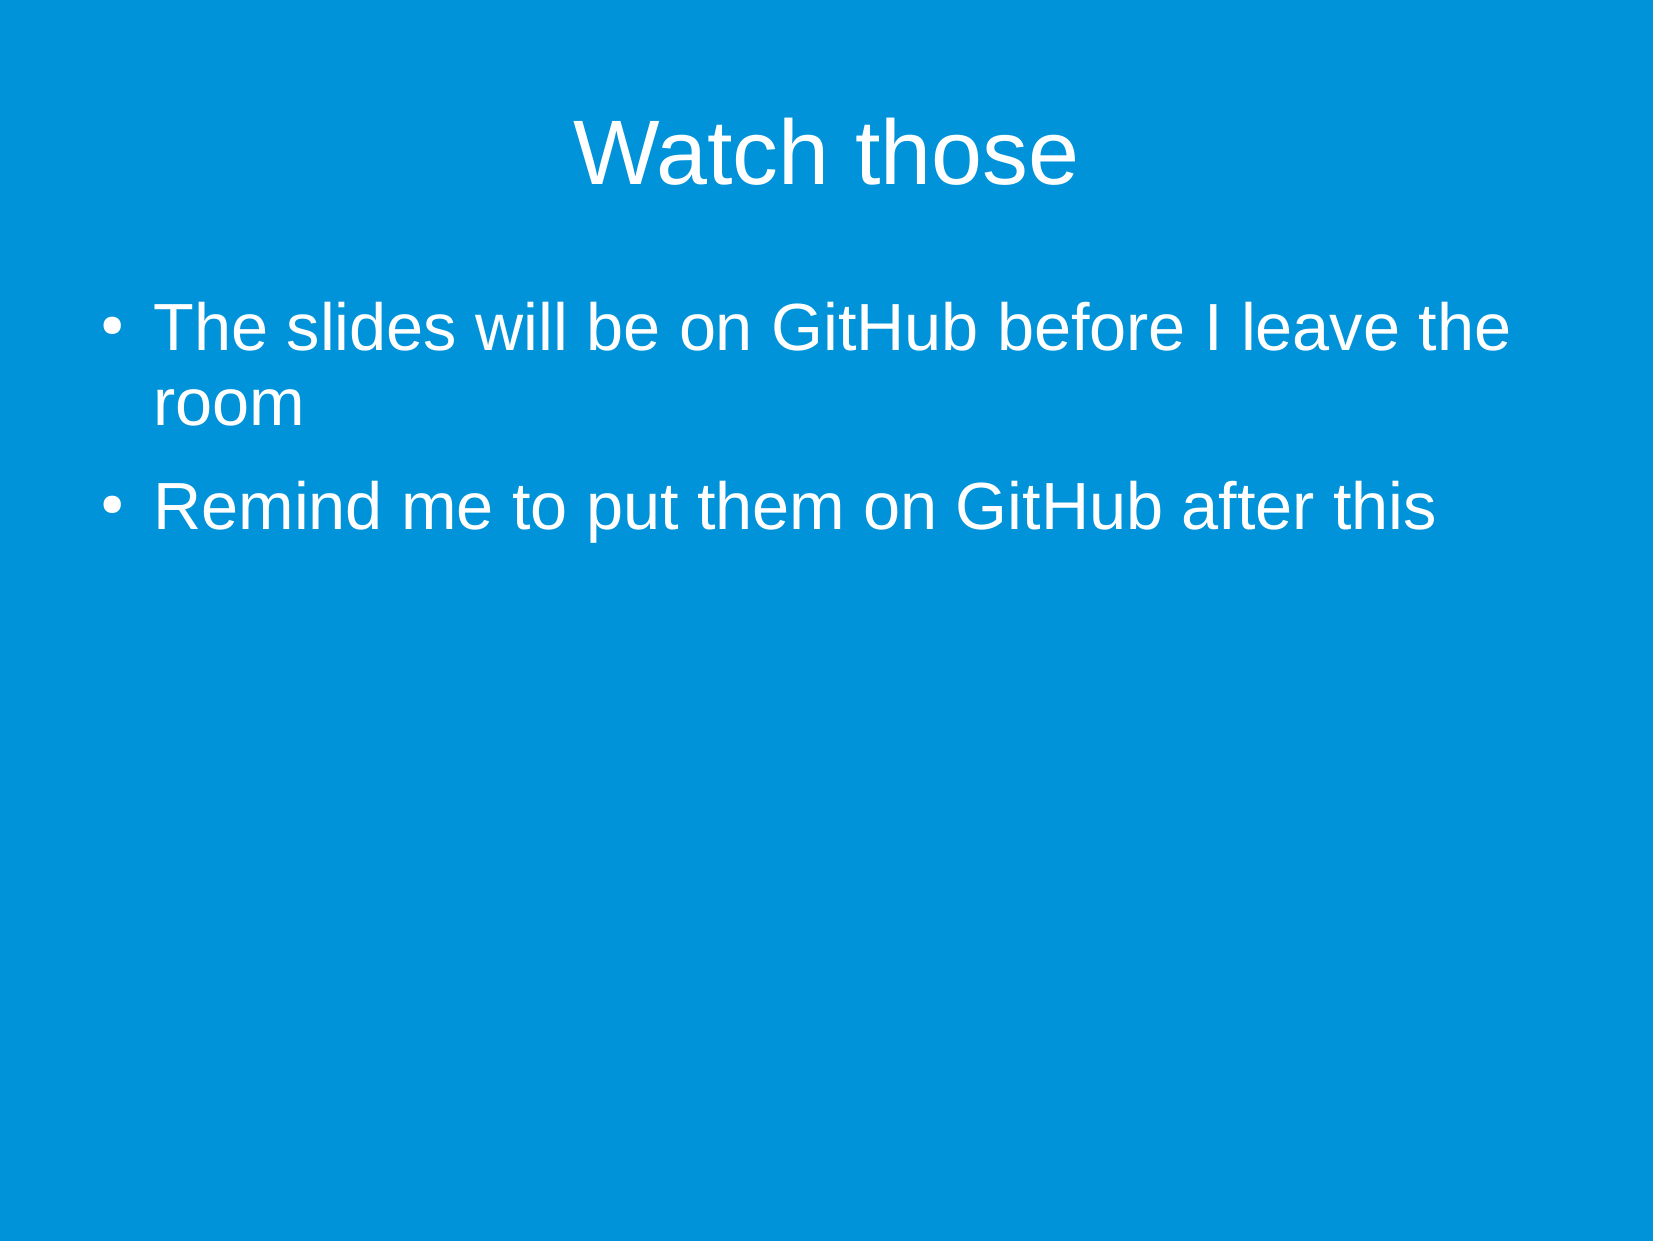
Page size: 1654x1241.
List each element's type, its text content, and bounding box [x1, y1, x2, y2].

title Watch those [82, 49, 1571, 257]
list The slides will be on GitHub before I leave the room Remind me to put them on GitHub after this [82, 290, 1571, 1010]
